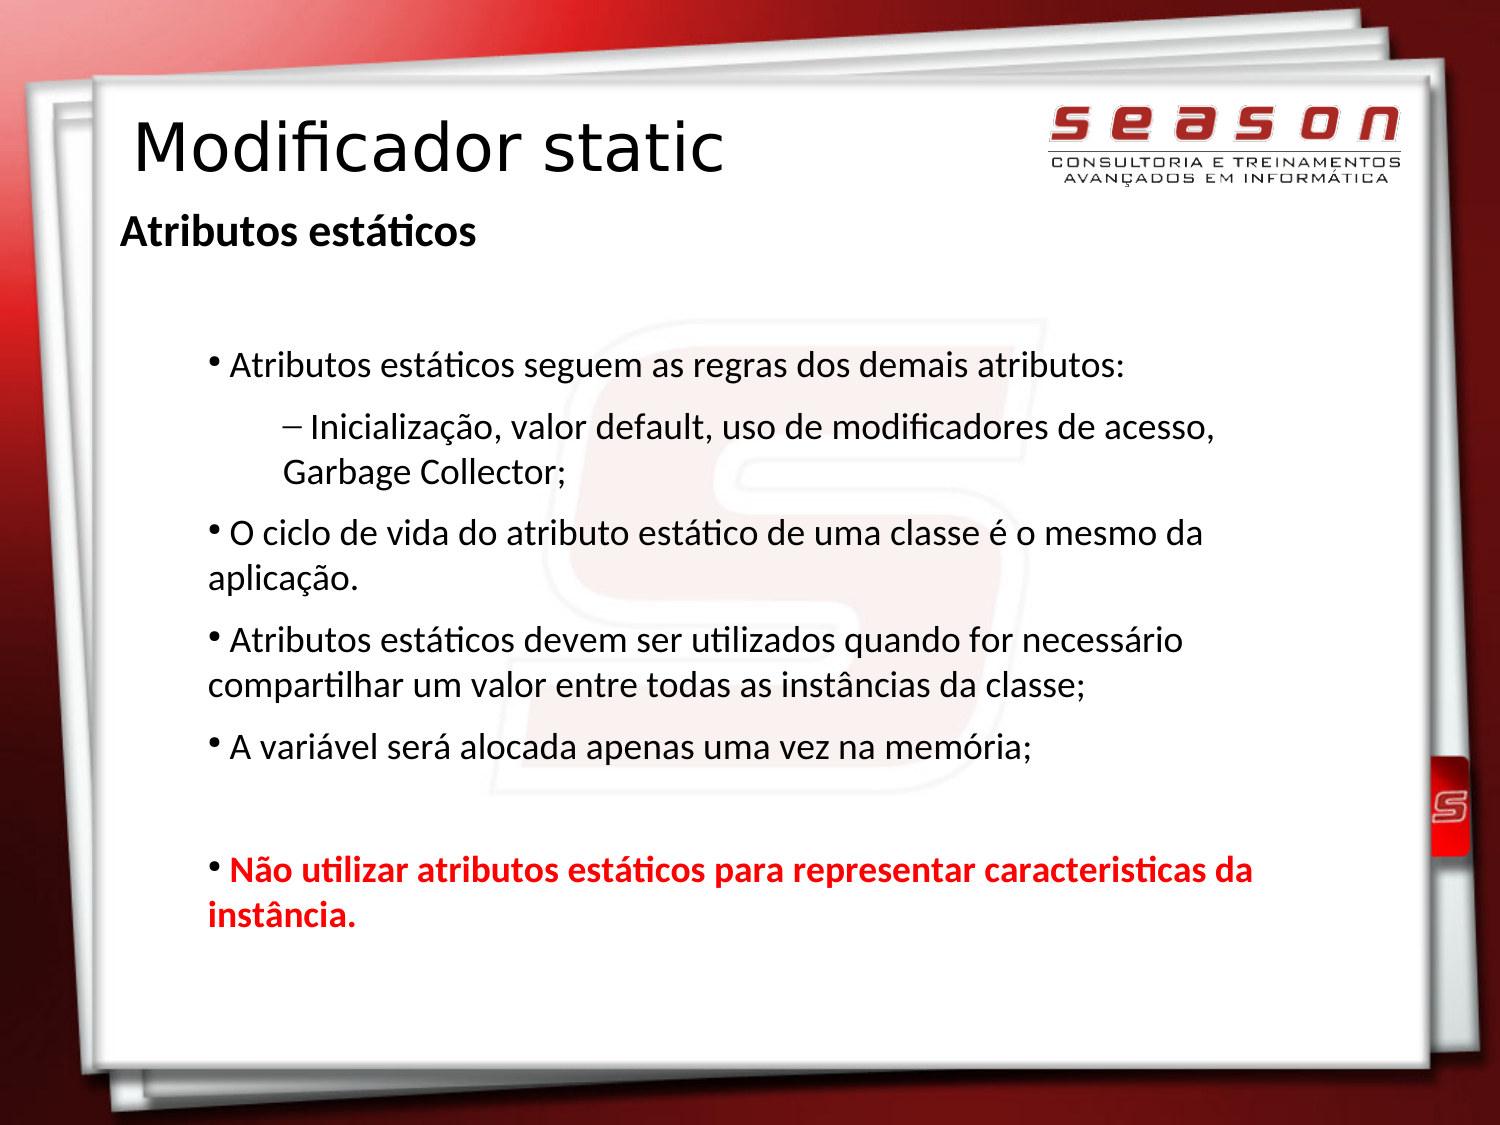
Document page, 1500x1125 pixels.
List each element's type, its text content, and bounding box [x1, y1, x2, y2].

text_box Atributos estáticos [119, 200, 1240, 256]
picture [0, 0, 1500, 1125]
title Modificador static [118, 33, 1394, 257]
text_box Atributos estáticos seguem as regras dos demais atributos: Inicialização, valor default, uso de modificadores de acesso, Garbage Collector; O ciclo de vida do atributo estático de uma classe é o mesmo da aplicação. Atributos estáticos devem ser utilizados quando for necessário compartilhar um valor entre todas as instâncias da classe; A variável será alocada apenas uma vez na memória; Não utilizar atributos estáticos para representar caracteristicas da instância. [207, 294, 1328, 980]
